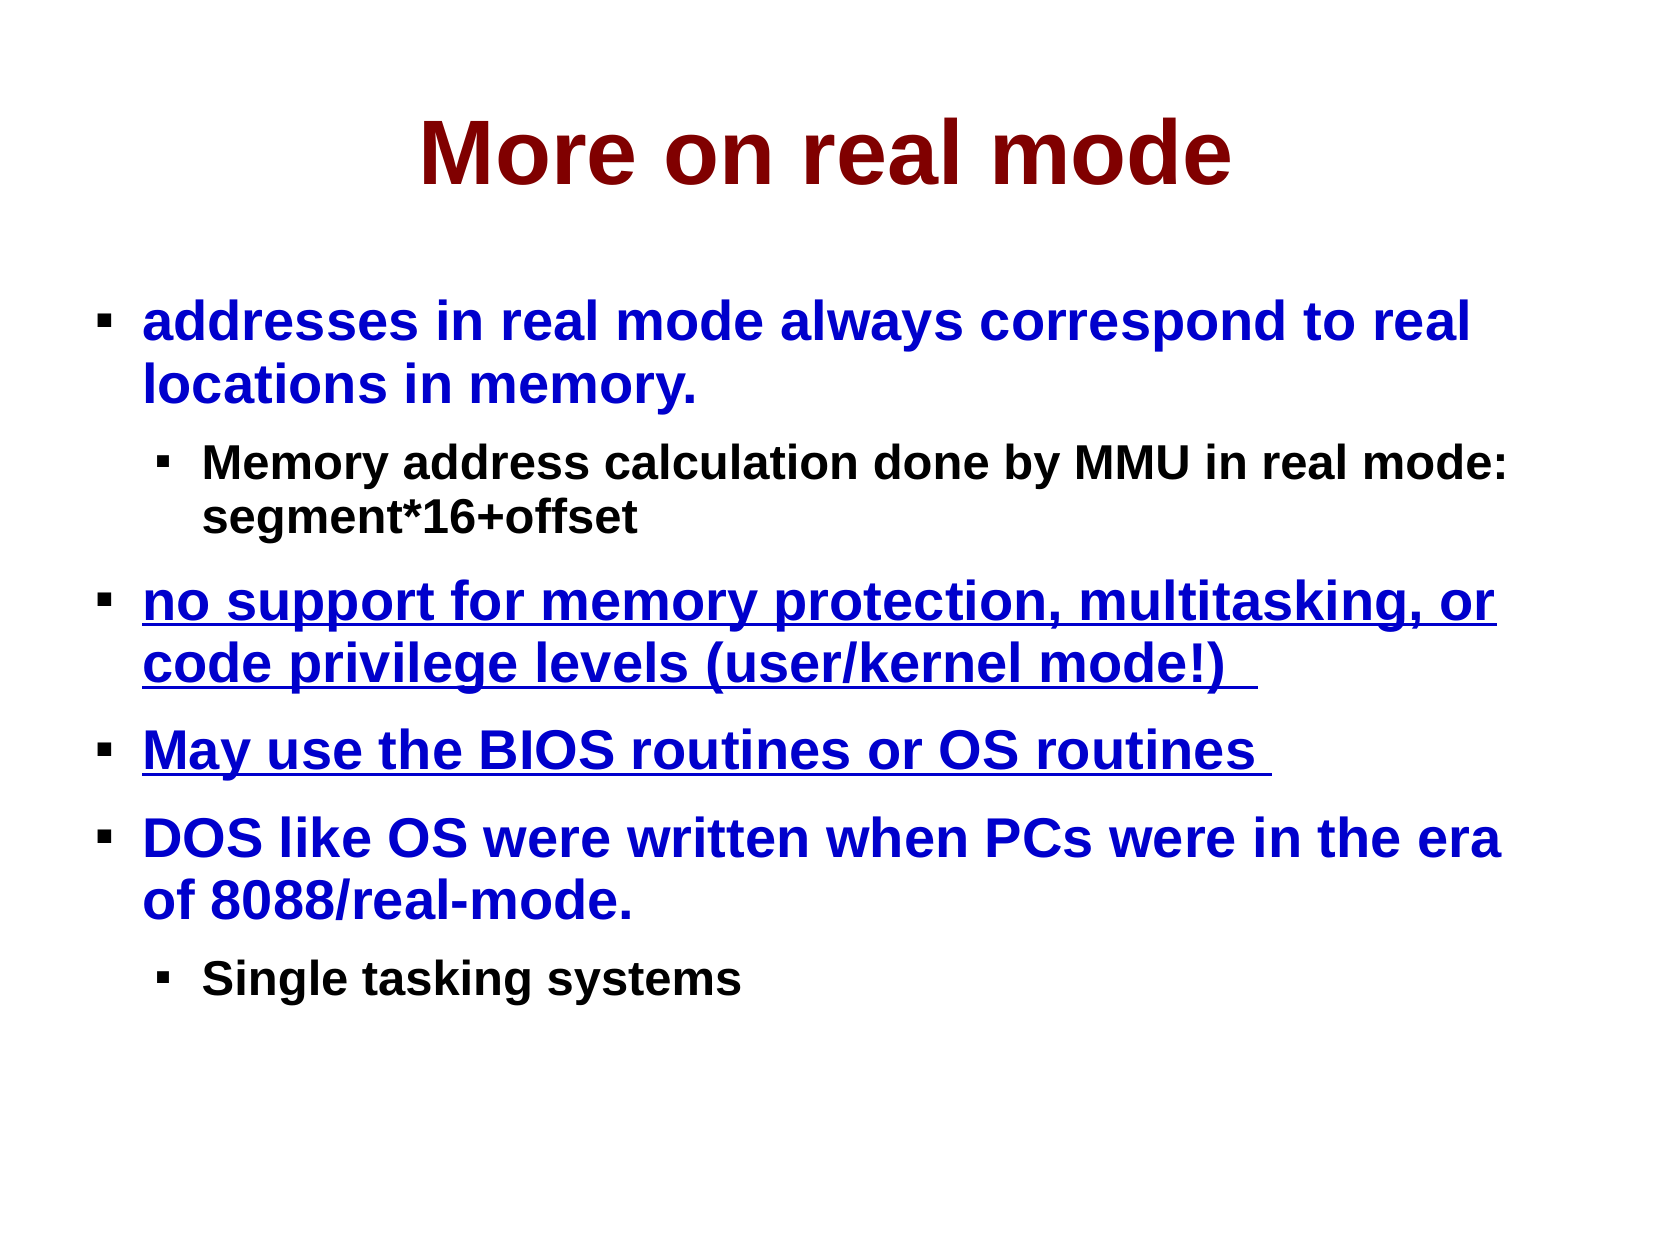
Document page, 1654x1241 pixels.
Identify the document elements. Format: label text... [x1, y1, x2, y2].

list addresses in real mode always correspond to real locations in memory. Memory address calculation done by MMU in real mode: segment*16+offset no support for memory protection, multitasking, or code privilege levels (user/kernel mode!) May use the BIOS routines or OS routines DOS like OS were written when PCs were in the era of 8088/real-mode. Single tasking systems [82, 290, 1571, 1010]
title More on real mode [82, 49, 1571, 257]
